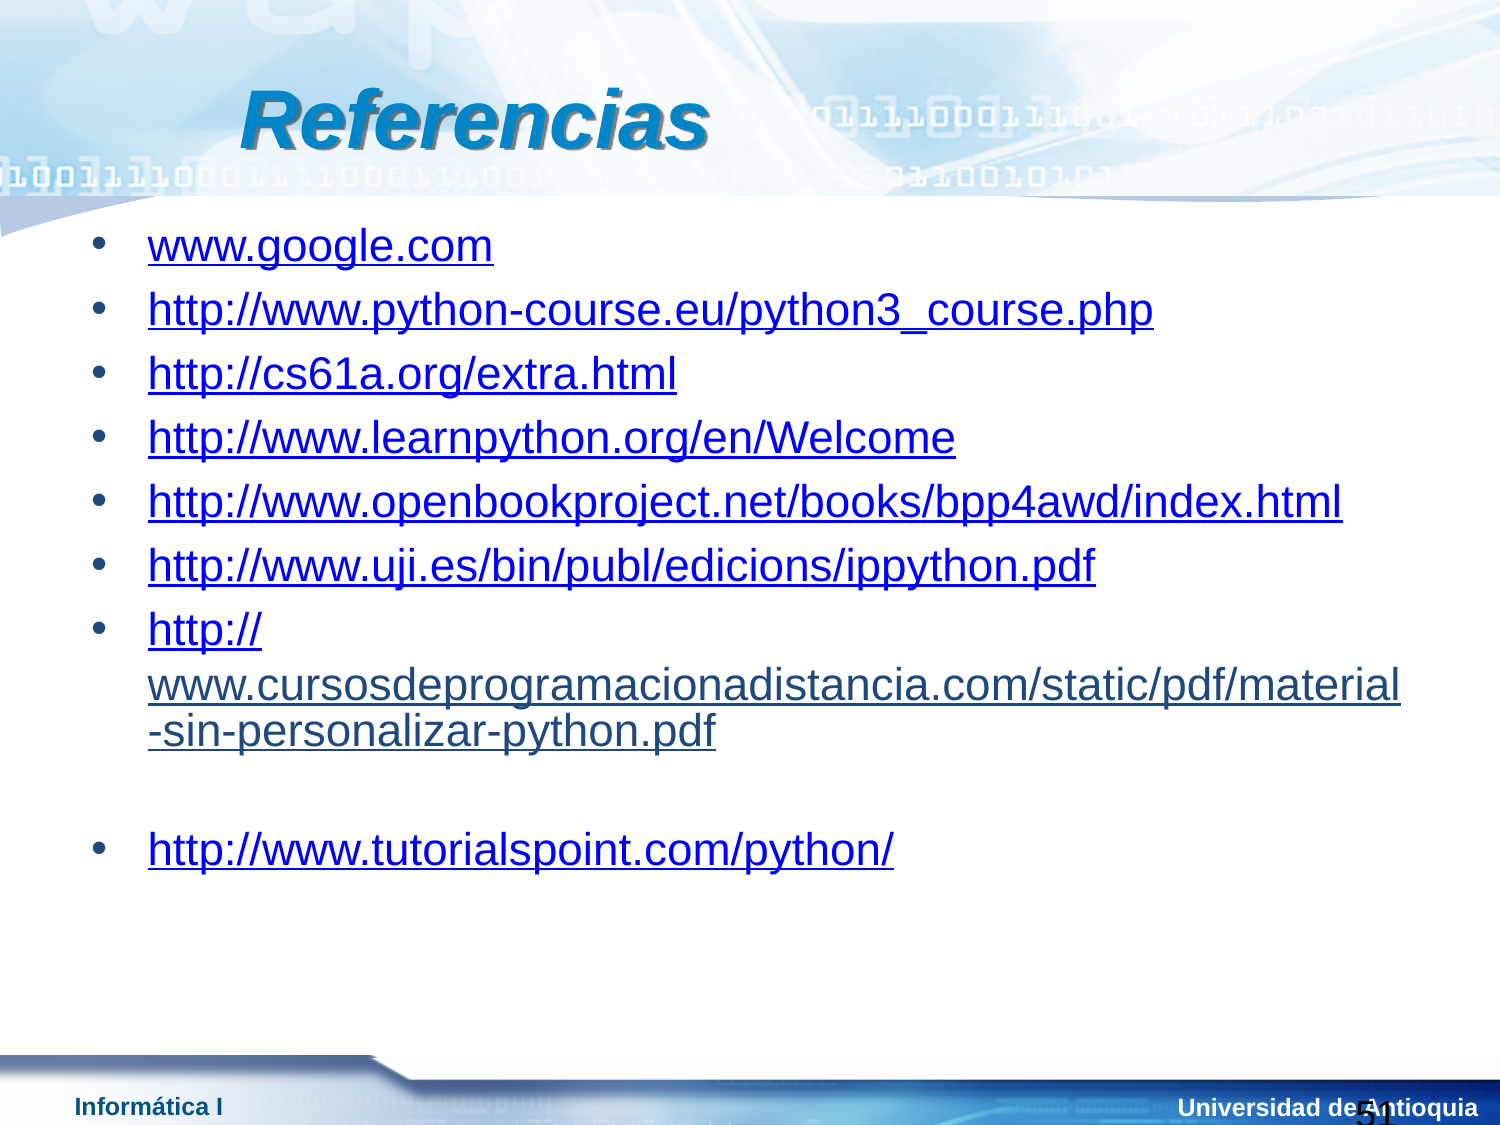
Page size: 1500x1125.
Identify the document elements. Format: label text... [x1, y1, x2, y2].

picture [0, 1055, 1500, 1125]
picture [1332, 1105, 1337, 1114]
title Referencias [224, 57, 1438, 150]
slide_number <número> [1340, 1082, 1500, 1125]
list www.google.com http://www.python-course.eu/python3_course.php http://cs61a.org/extra.html http://www.learnpython.org/en/Welcome http://www.openbookproject.net/books/bpp4awd/index.html http://www.uji.es/bin/publ/edicions/ippython.pdf http://www.cursosdeprogramacionadistancia.com/static/pdf/material-sin-personalizar-python.pdf http://www.tutorialspoint.com/python/ [76, 208, 1427, 882]
picture [0, 0, 1500, 196]
